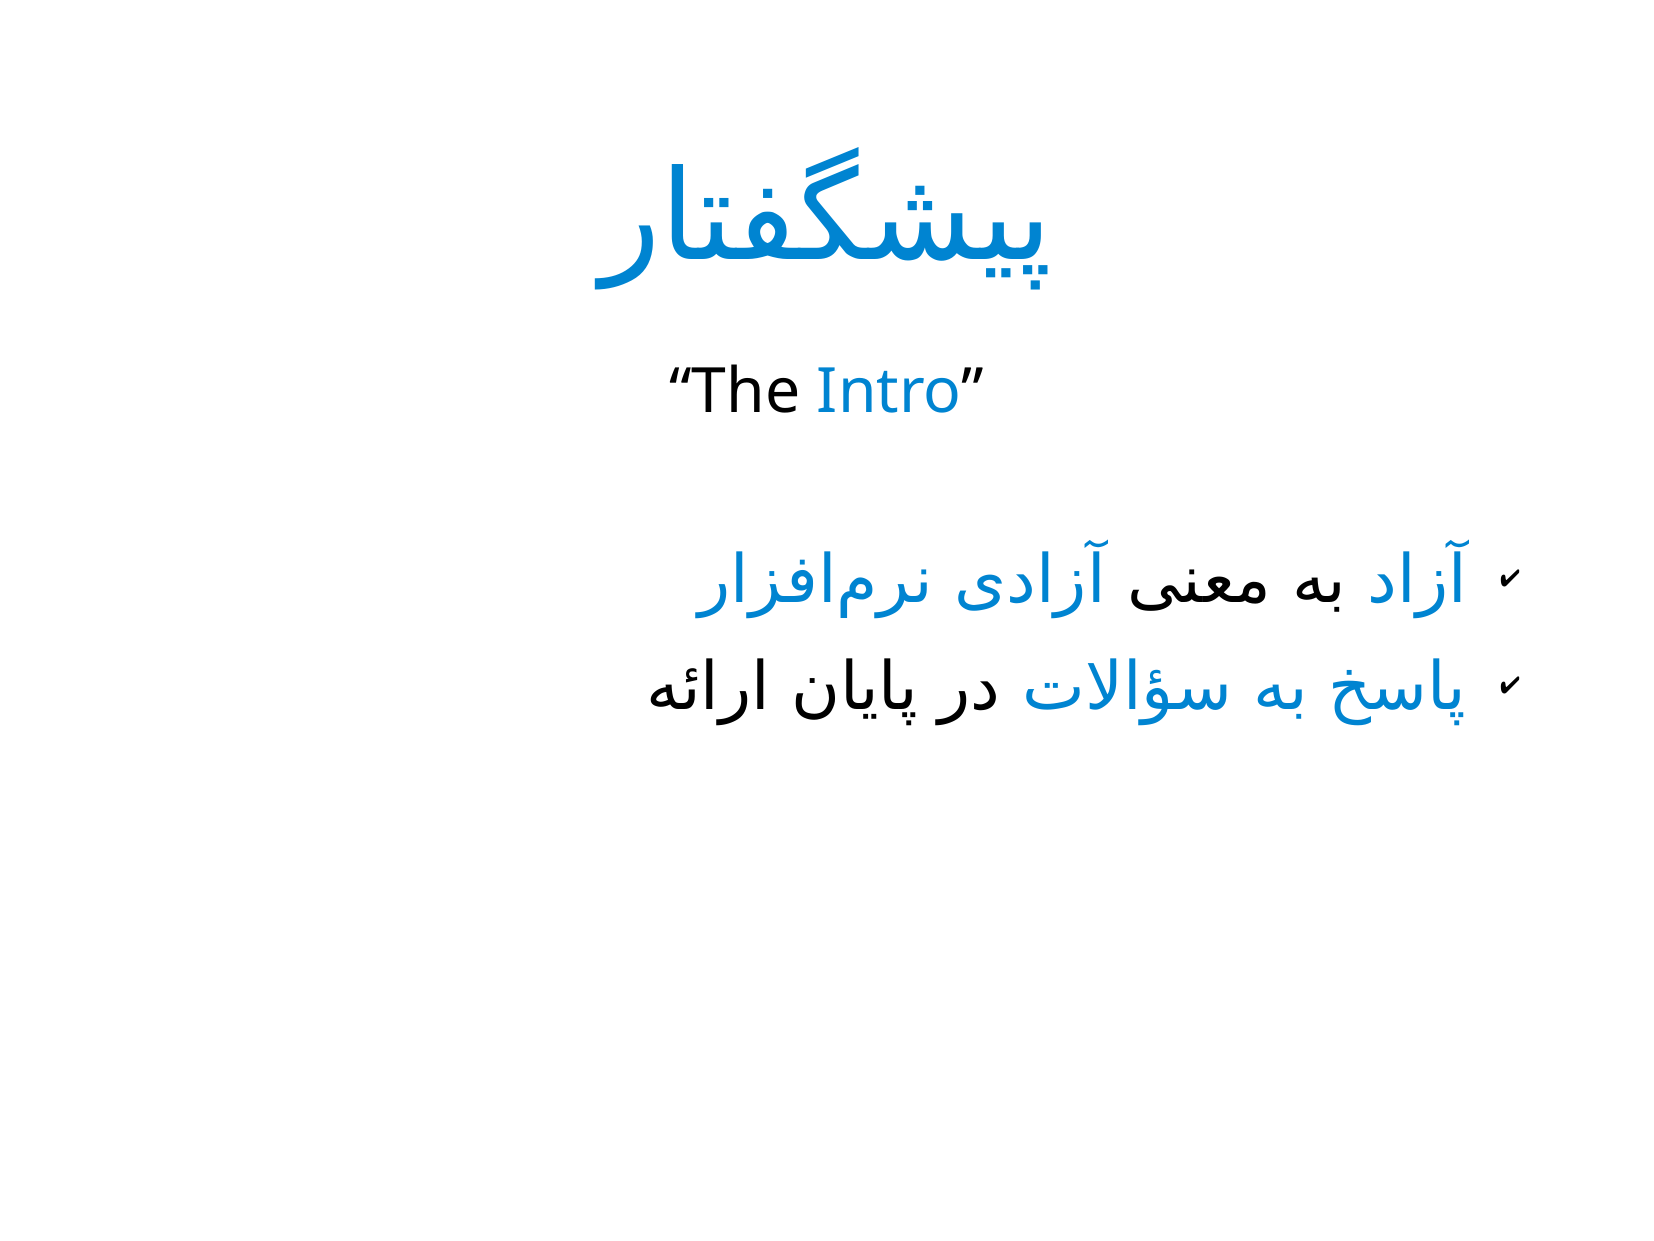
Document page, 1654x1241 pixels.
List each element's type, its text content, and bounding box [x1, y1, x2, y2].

subtitle پیشگفتار “The Intro” [82, 49, 1571, 526]
list آزاد به معنی آزادی نرم‌افزار پاسخ به سؤالات در پایان ارائه [82, 540, 1538, 995]
